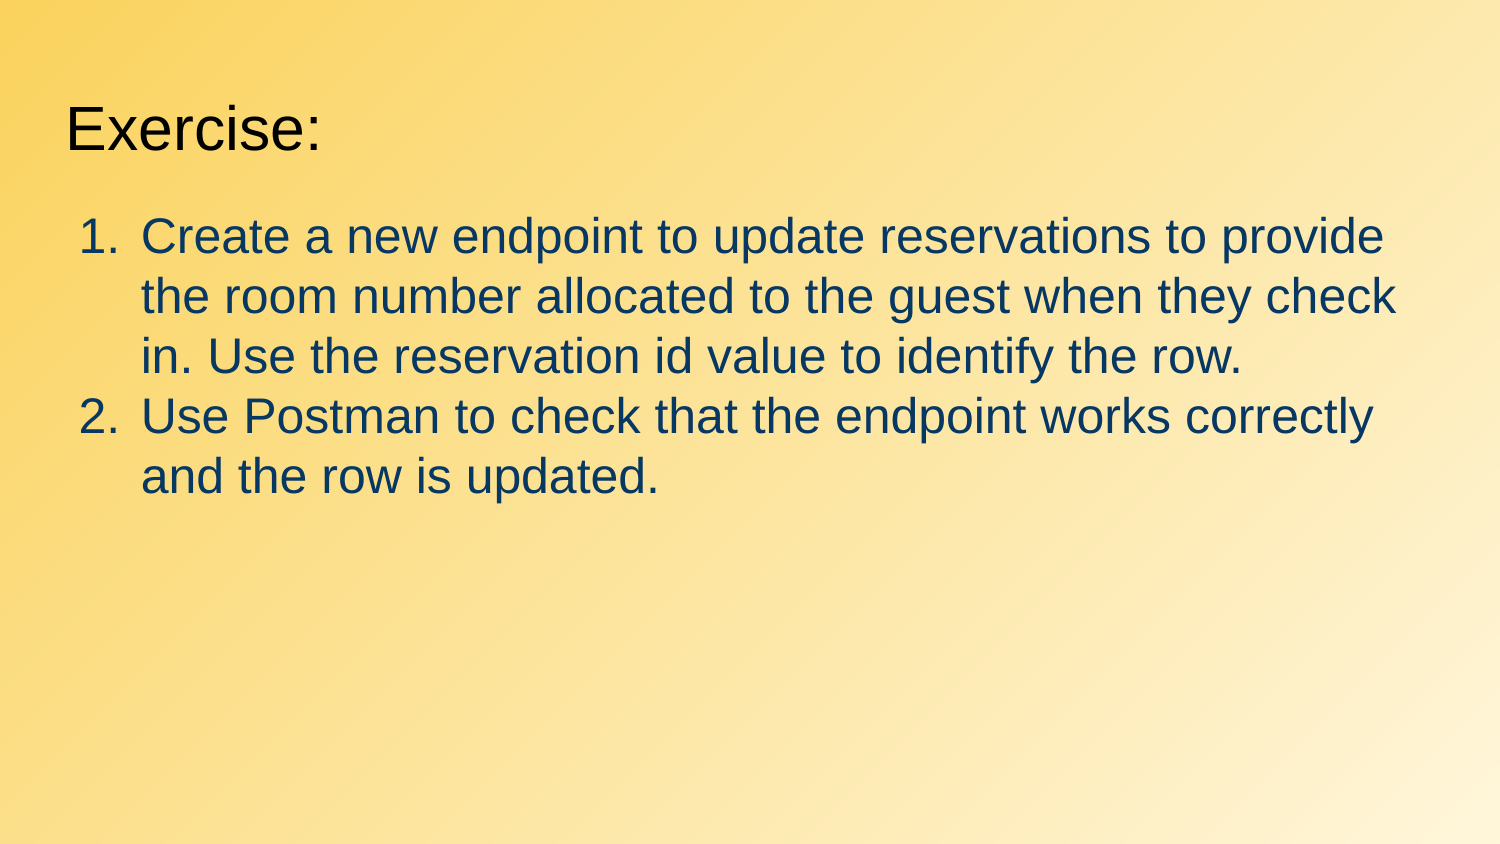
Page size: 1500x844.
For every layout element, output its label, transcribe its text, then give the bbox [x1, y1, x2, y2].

text_box Exercise: [51, 72, 1449, 167]
text_box Create a new endpoint to update reservations to provide the room number allocated to the guest when they check in. Use the reservation id value to identify the row. Use Postman to check that the endpoint works correctly and the row is updated. [51, 189, 1449, 750]
